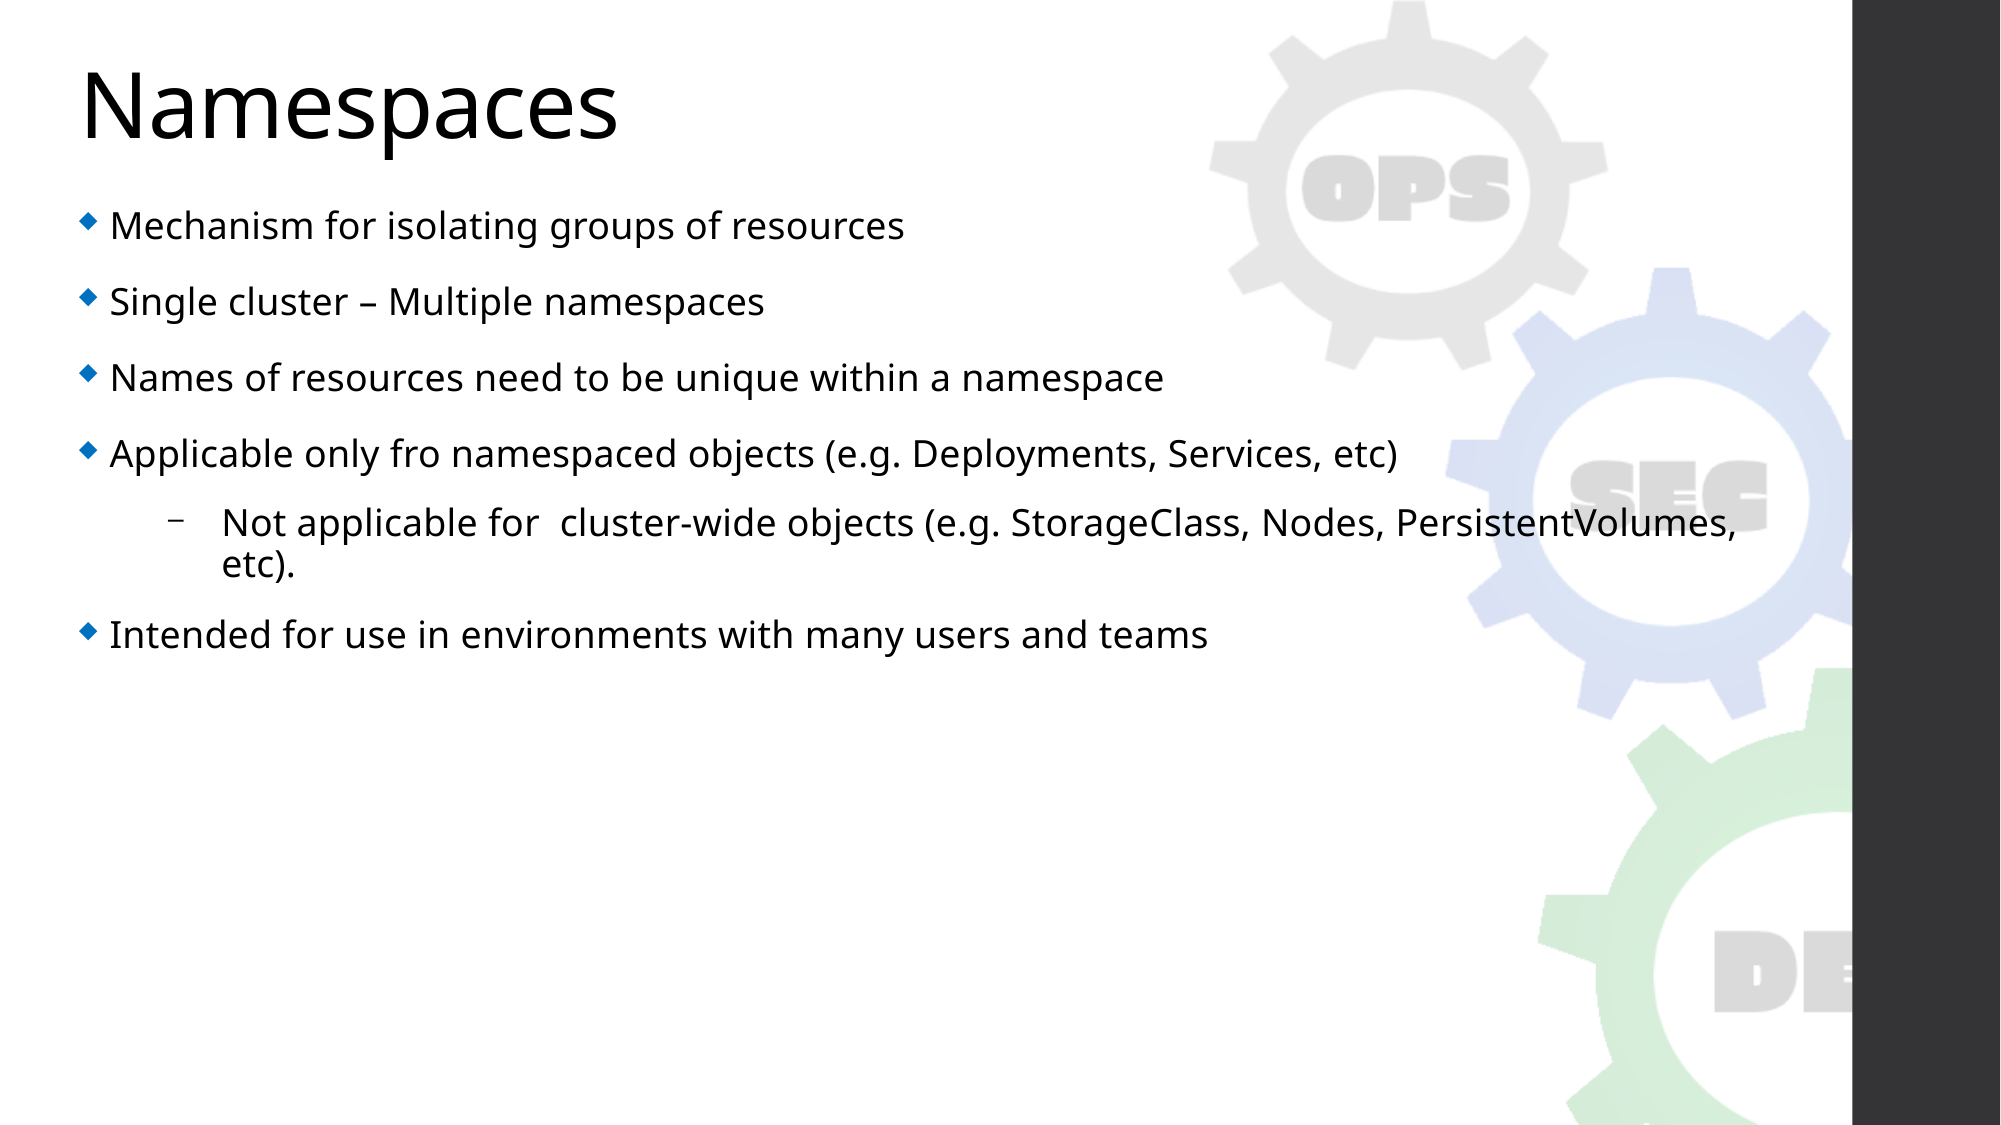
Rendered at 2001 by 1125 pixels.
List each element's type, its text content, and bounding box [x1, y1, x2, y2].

list Mechanism for isolating groups of resources Single cluster – Multiple namespaces Names of resources need to be unique within a namespace Applicable only fro namespaced objects (e.g. Deployments, Services, etc) Not applicable for cluster-wide objects (e.g. StorageClass, Nodes, PersistentVolumes, etc). Intended for use in environments with many users and teams [64, 198, 1797, 1073]
title Namespaces [64, 33, 1797, 166]
